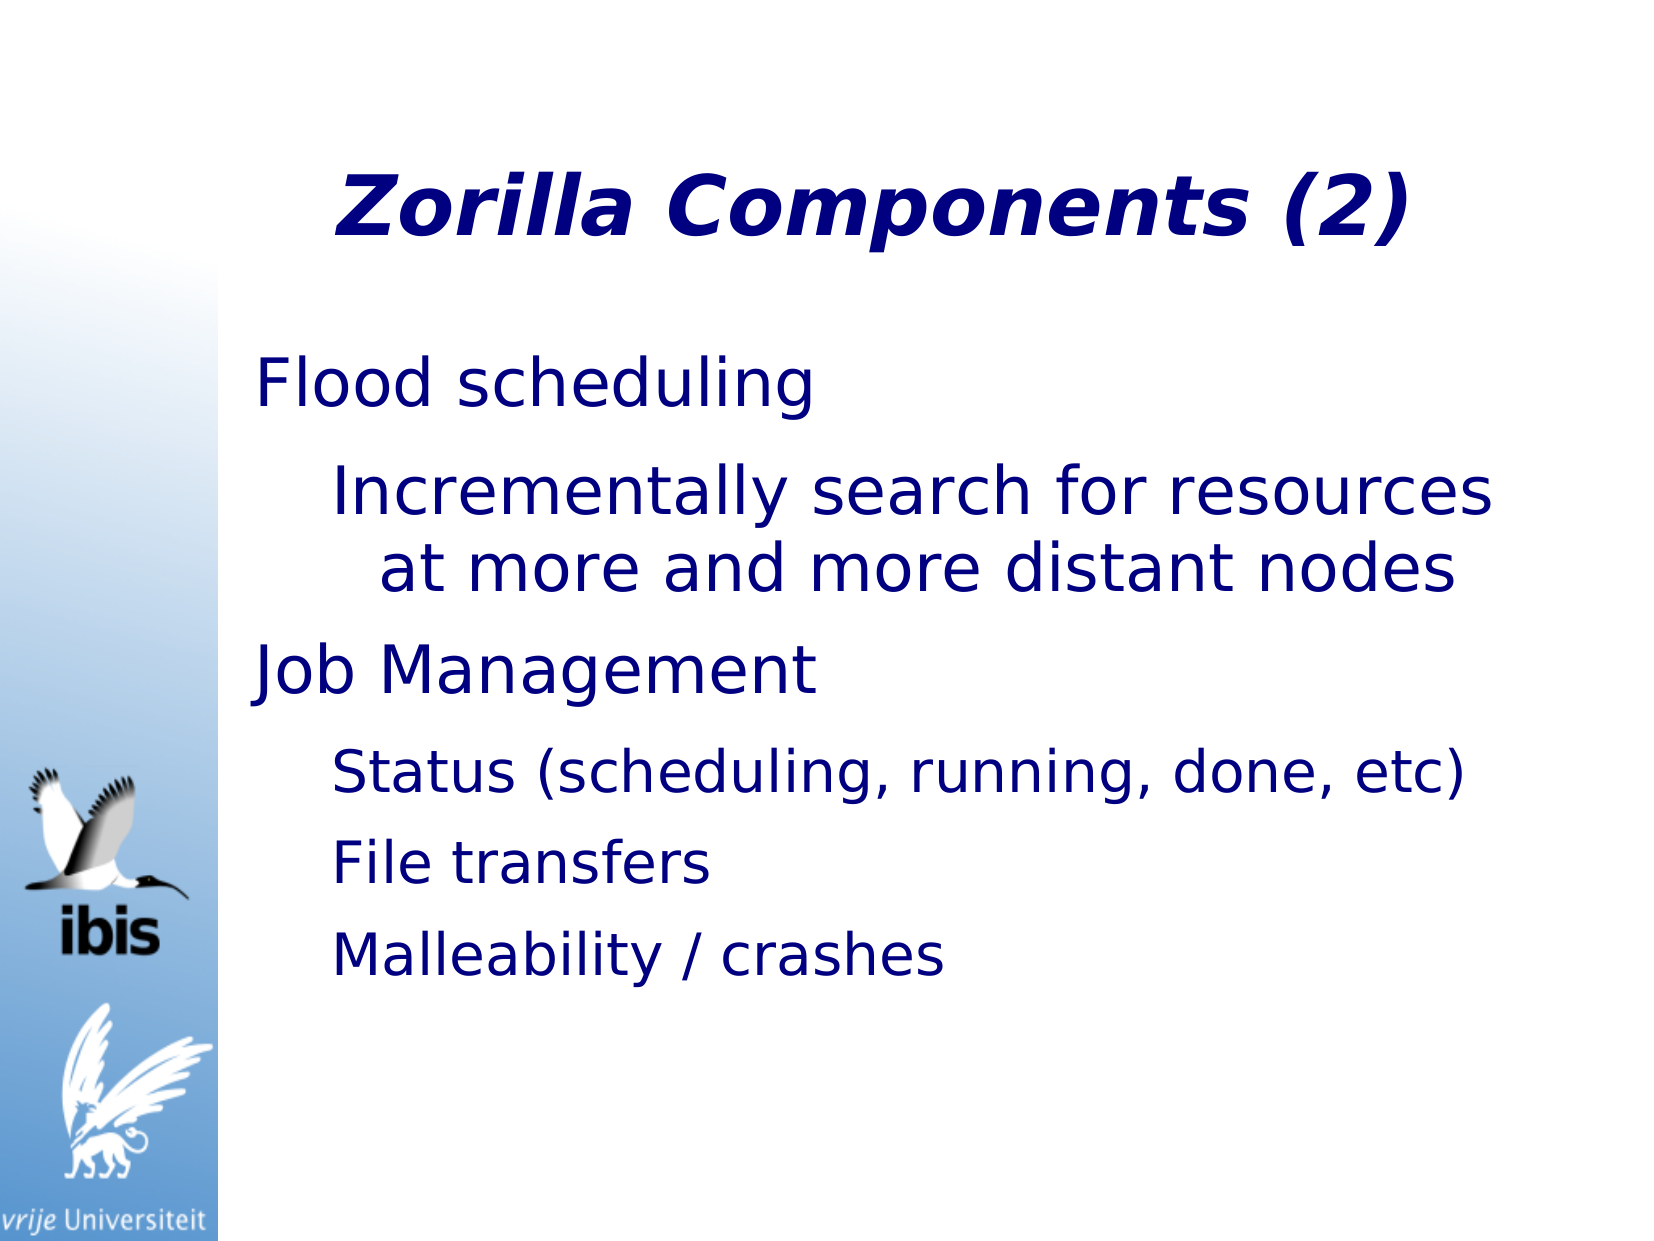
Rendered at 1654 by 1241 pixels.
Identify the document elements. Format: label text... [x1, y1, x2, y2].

title Zorilla Components (2) [219, 102, 1534, 311]
picture [0, 0, 218, 1241]
list Flood scheduling Incrementally search for resources at more and more distant nodes Job Management Status (scheduling, running, done, etc) File transfers Malleability / crashes [236, 344, 1534, 1196]
